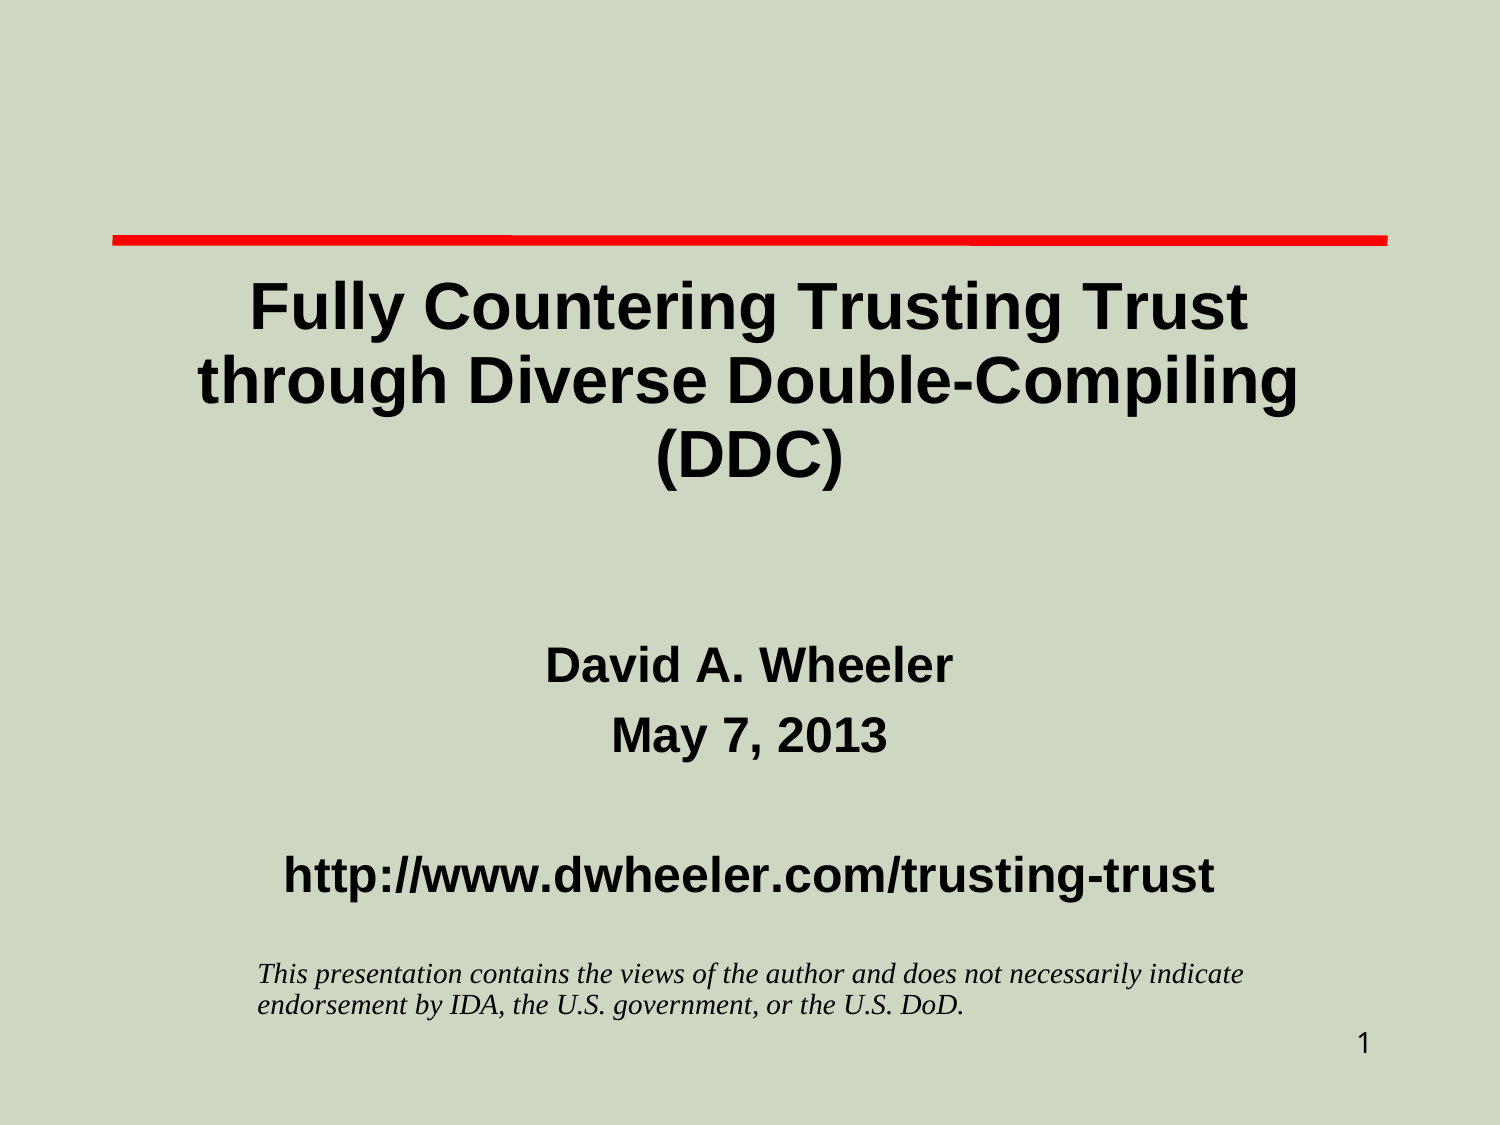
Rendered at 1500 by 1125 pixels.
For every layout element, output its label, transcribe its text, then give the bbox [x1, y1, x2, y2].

subtitle David A. Wheeler May 7, 2013 http://www.dwheeler.com/trusting-trust [225, 637, 1276, 926]
text_box This presentation contains the views of the author and does not necessarily indicate endorsement by IDA, the U.S. government, or the U.S. DoD. [242, 951, 1278, 1029]
title Fully Countering Trusting Trust through Diverse Double-Compiling (DDC) [112, 269, 1388, 493]
